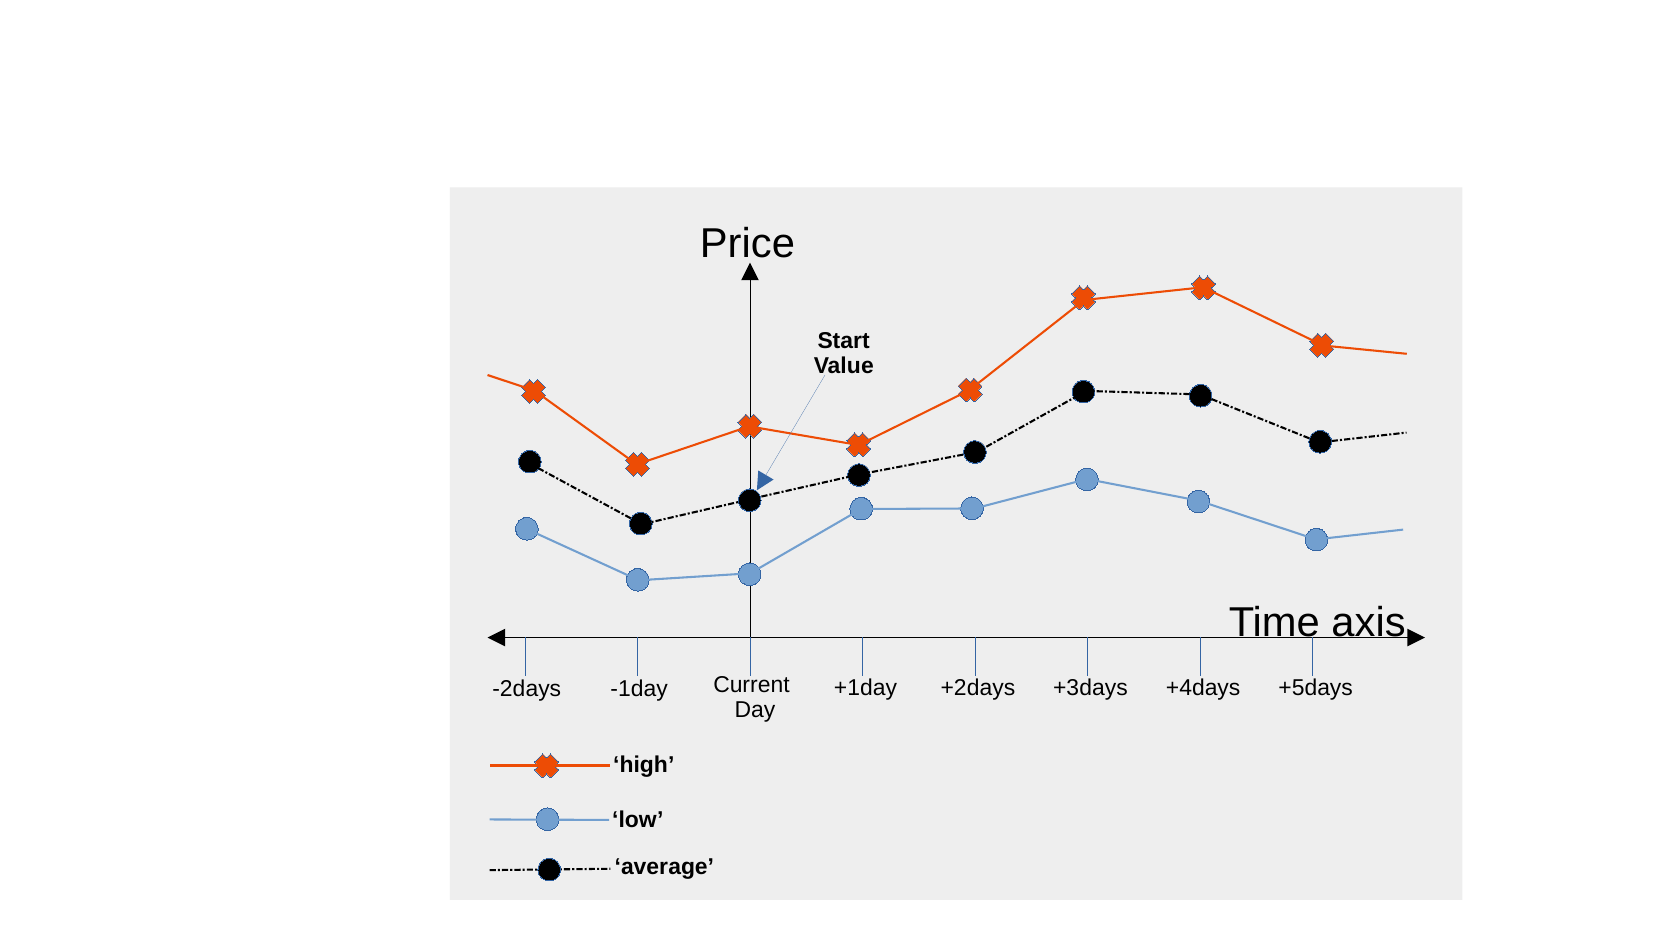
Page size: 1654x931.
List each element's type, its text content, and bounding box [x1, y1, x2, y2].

text_box -2days [470, 651, 583, 727]
text_box +4days [1146, 649, 1259, 725]
text_box -1day [583, 651, 696, 727]
text_box ‘average’ [608, 829, 721, 905]
text_box ‘high’ [587, 727, 701, 803]
subtitle Price [657, 201, 838, 284]
text_box [638, 638, 750, 727]
text_box Start Value [787, 315, 901, 391]
text_box [976, 638, 1087, 650]
text_box +3days [1034, 649, 1146, 725]
text_box [449, 187, 1463, 900]
text_box ‘low’ [581, 782, 695, 858]
text_box +2days [921, 650, 1035, 726]
text_box [1201, 638, 1227, 649]
text_box +5days [1259, 649, 1372, 725]
text_box Time axis [1227, 580, 1408, 663]
text_box [1088, 638, 1200, 649]
text_box [751, 638, 862, 659]
text_box +1day [809, 650, 921, 726]
text_box [526, 638, 637, 651]
text_box Current Day [698, 659, 812, 735]
text_box [863, 638, 975, 650]
